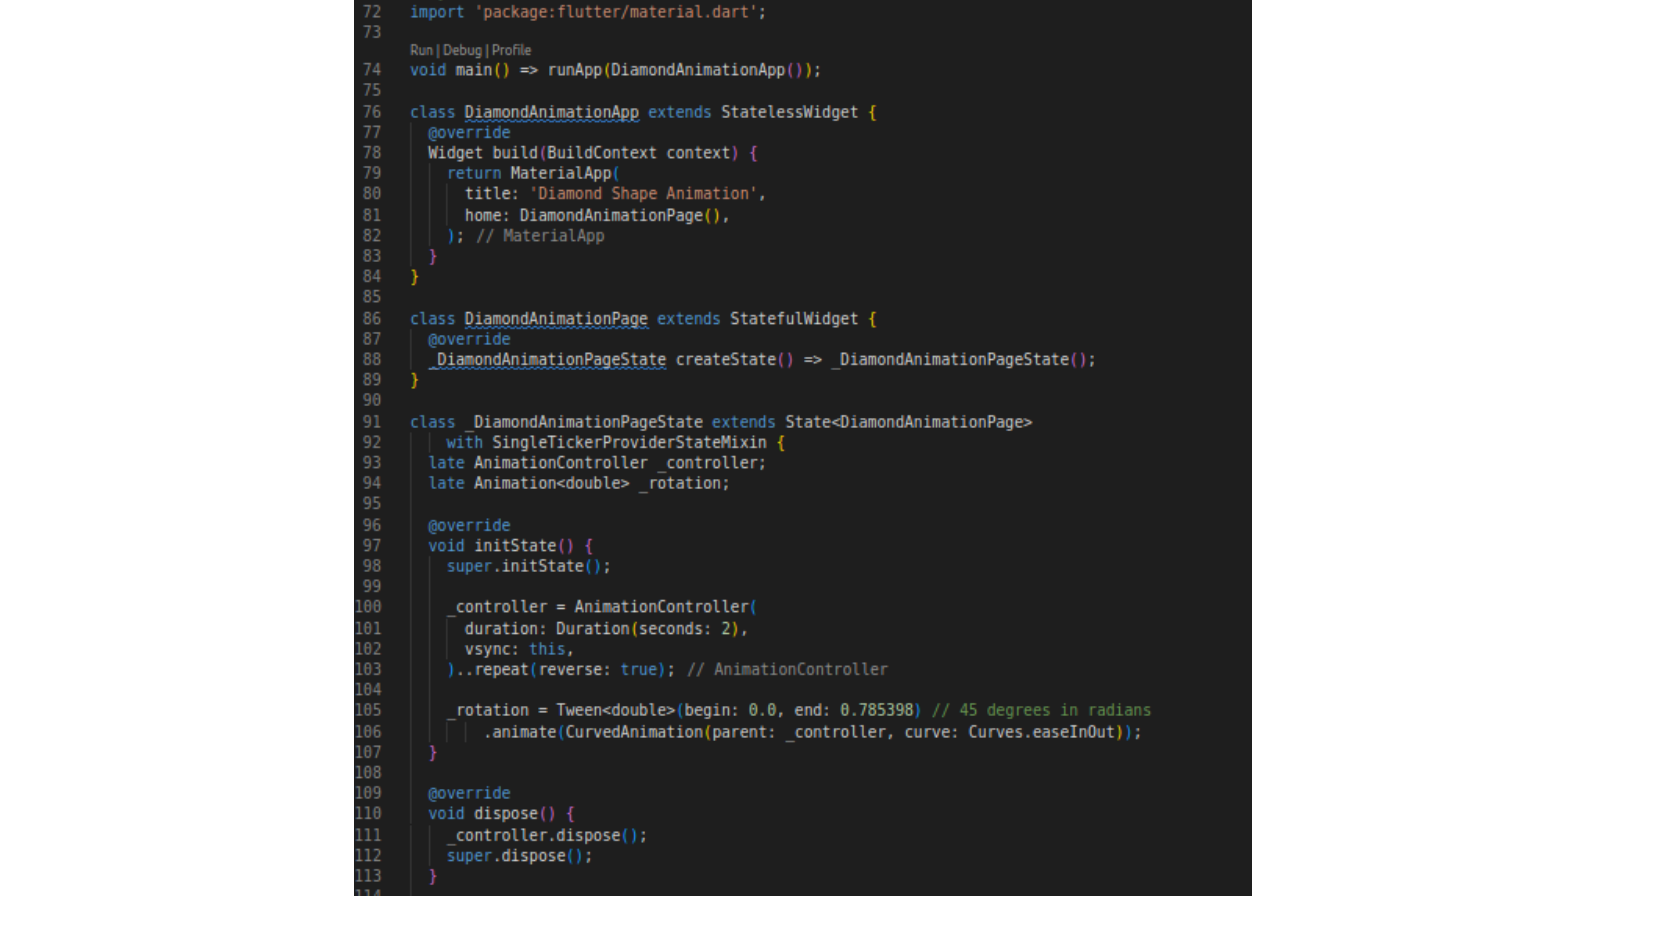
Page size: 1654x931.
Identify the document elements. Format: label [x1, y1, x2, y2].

picture [354, 0, 1252, 896]
